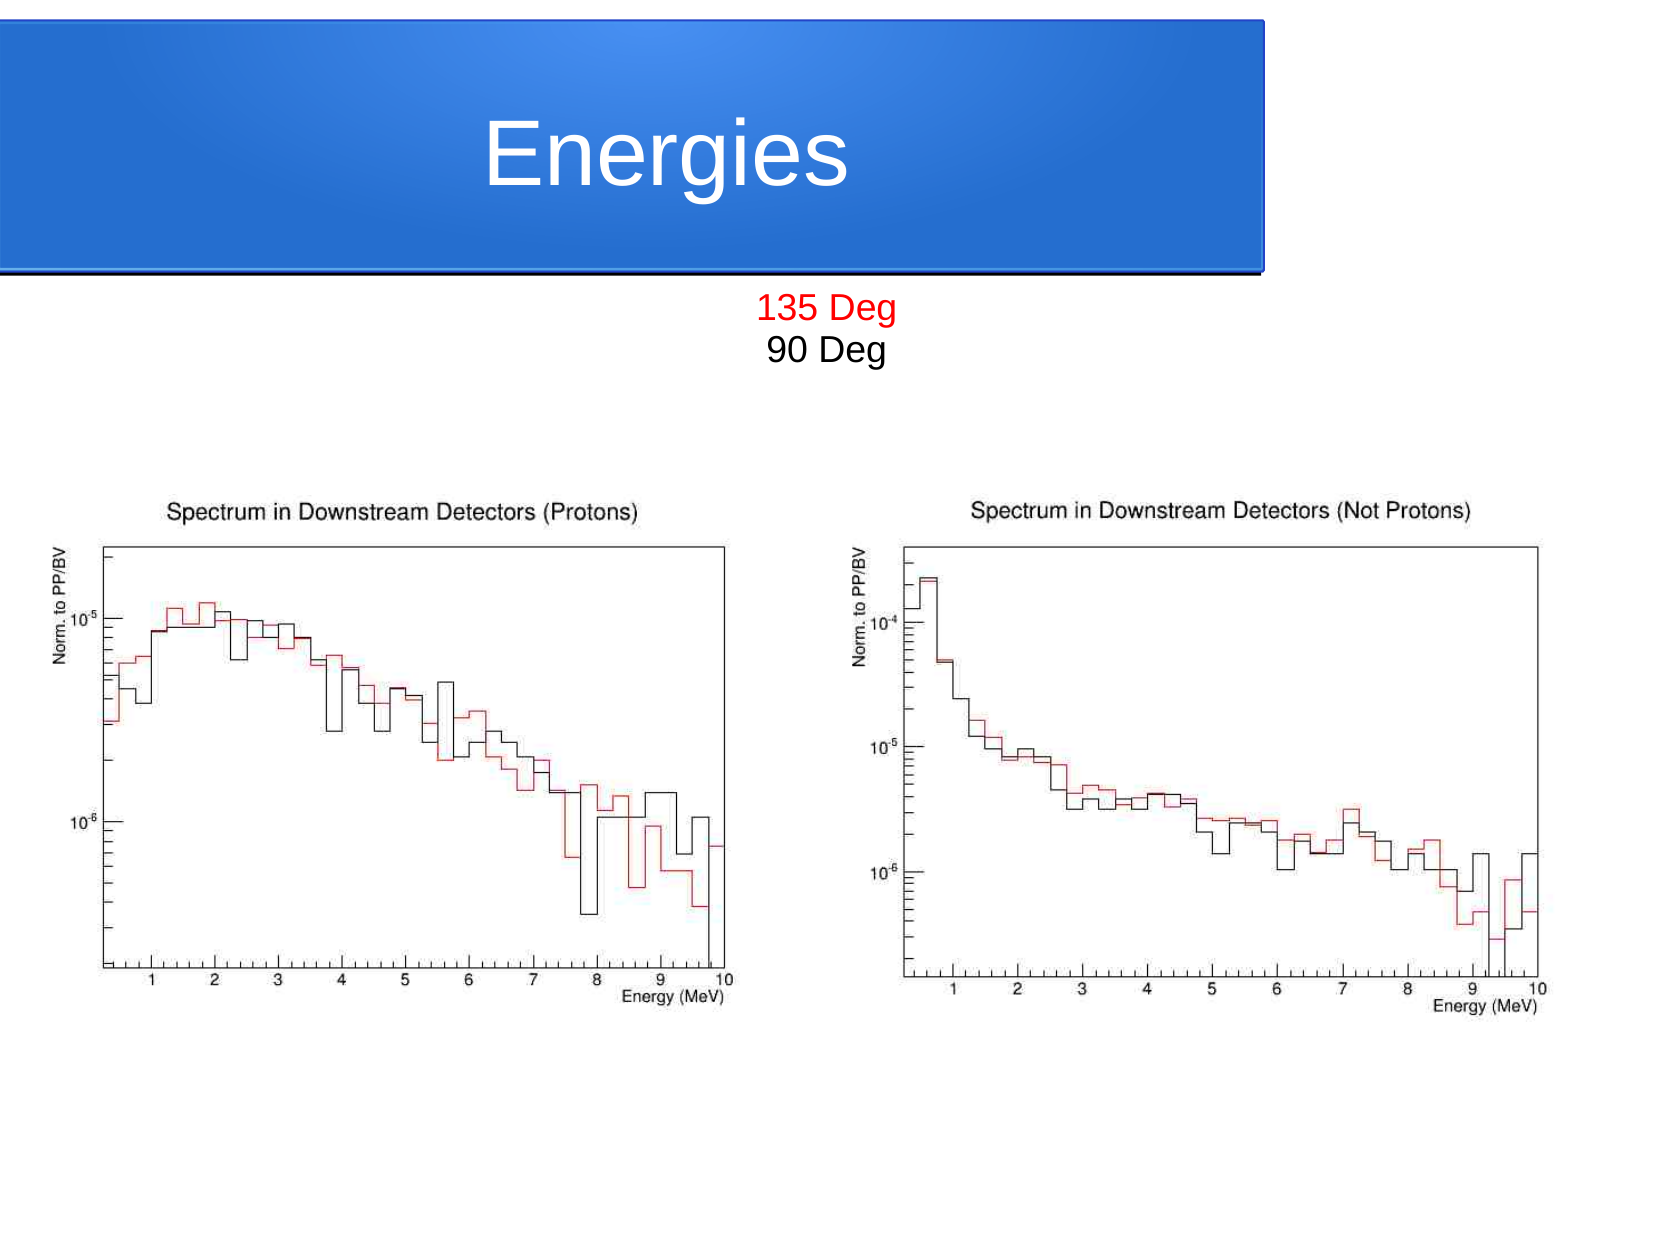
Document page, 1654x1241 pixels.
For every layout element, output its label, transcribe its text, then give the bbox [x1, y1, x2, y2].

picture [26, 494, 802, 1021]
title Energies [82, 49, 1250, 257]
text_box 135 Deg 90 Deg [676, 278, 977, 378]
picture [825, 493, 1617, 1031]
